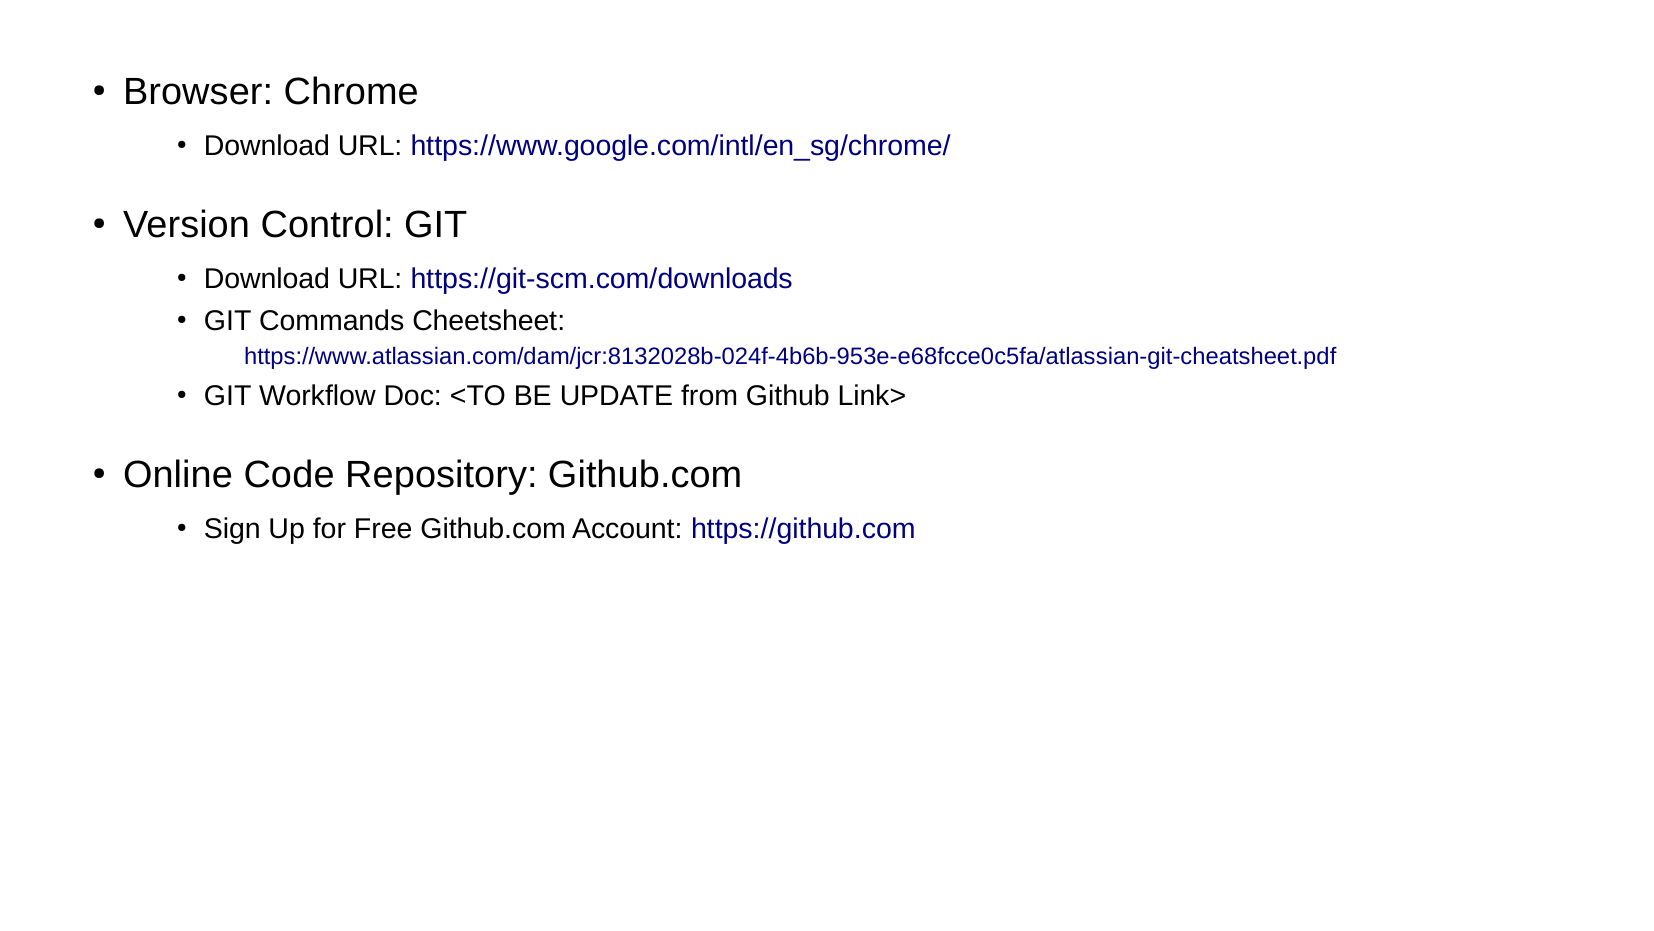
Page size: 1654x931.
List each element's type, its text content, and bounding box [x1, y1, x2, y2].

list Browser: Chrome Download URL: https://www.google.com/intl/en_sg/chrome/ Version Control: GIT Download URL: https://git-scm.com/downloads GIT Commands Cheetsheet: https://www.atlassian.com/dam/jcr:8132028b-024f-4b6b-953e-e68fcce0c5fa/atlassian-git-cheatsheet.pdf GIT Workflow Doc: <TO BE UPDATE from Github Link> Online Code Repository: Github.com Sign Up for Free Github.com Account: https://github.com [82, 10, 1571, 551]
